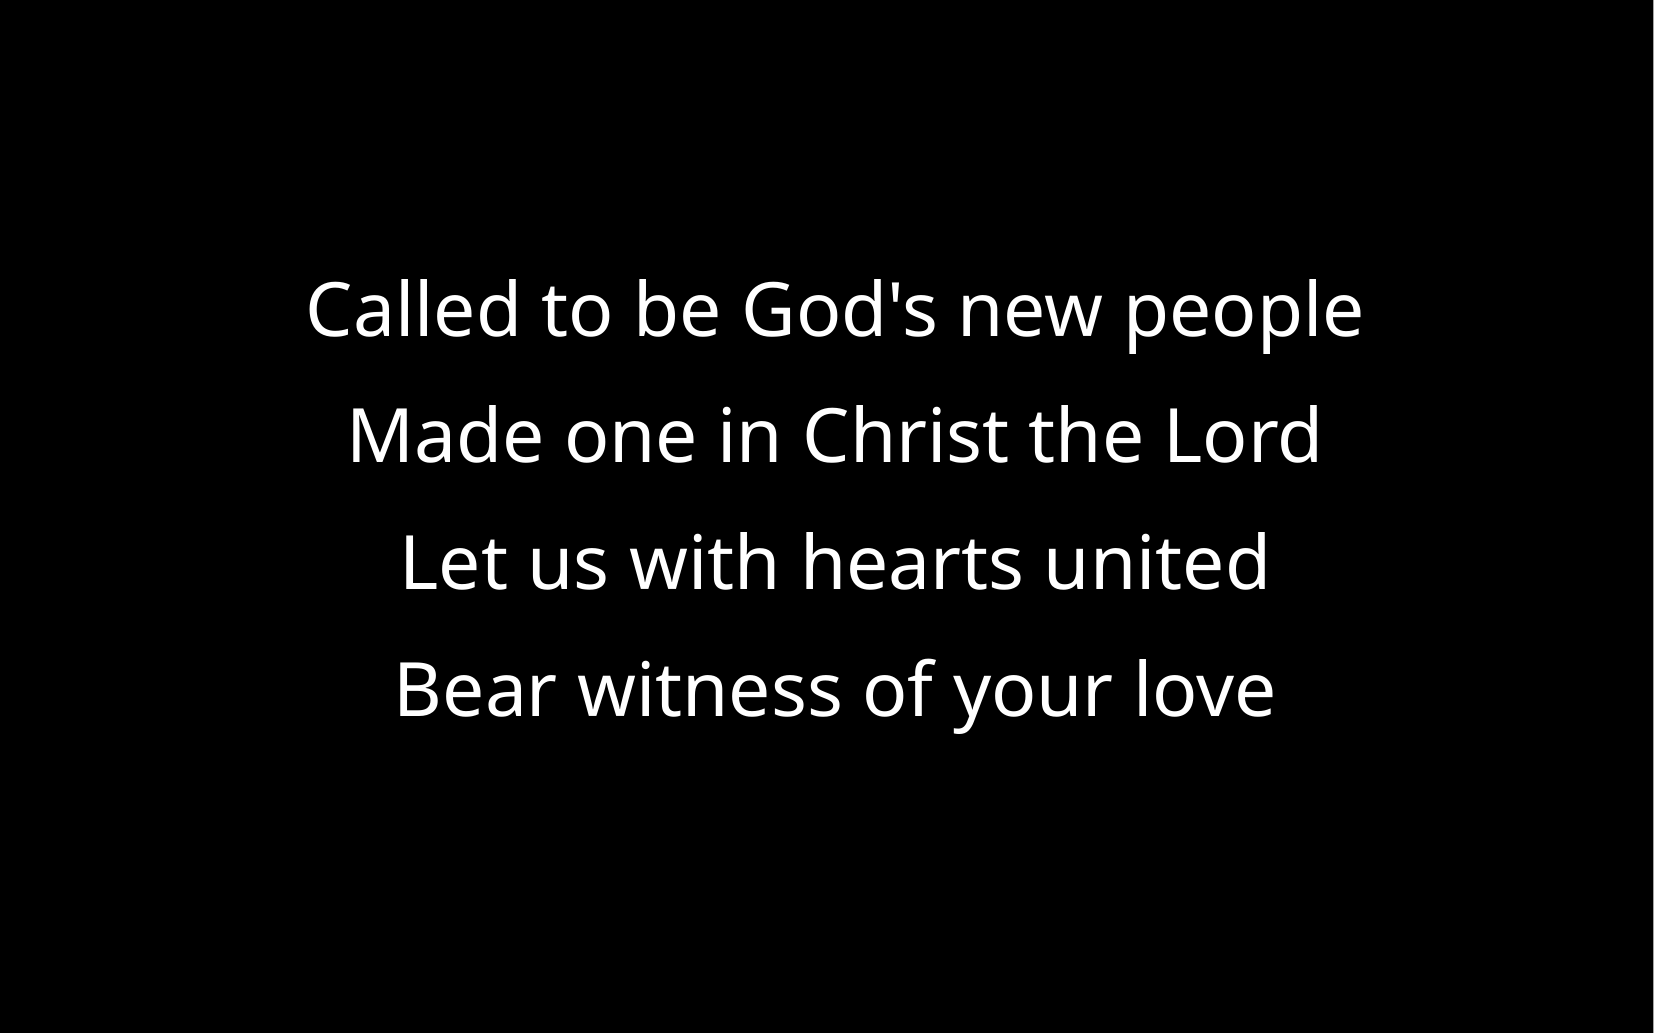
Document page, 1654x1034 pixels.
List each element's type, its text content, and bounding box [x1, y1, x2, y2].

list Called to be God's new people Made one in Christ the Lord Let us with hearts united Bear witness of your love [0, 255, 1654, 1024]
